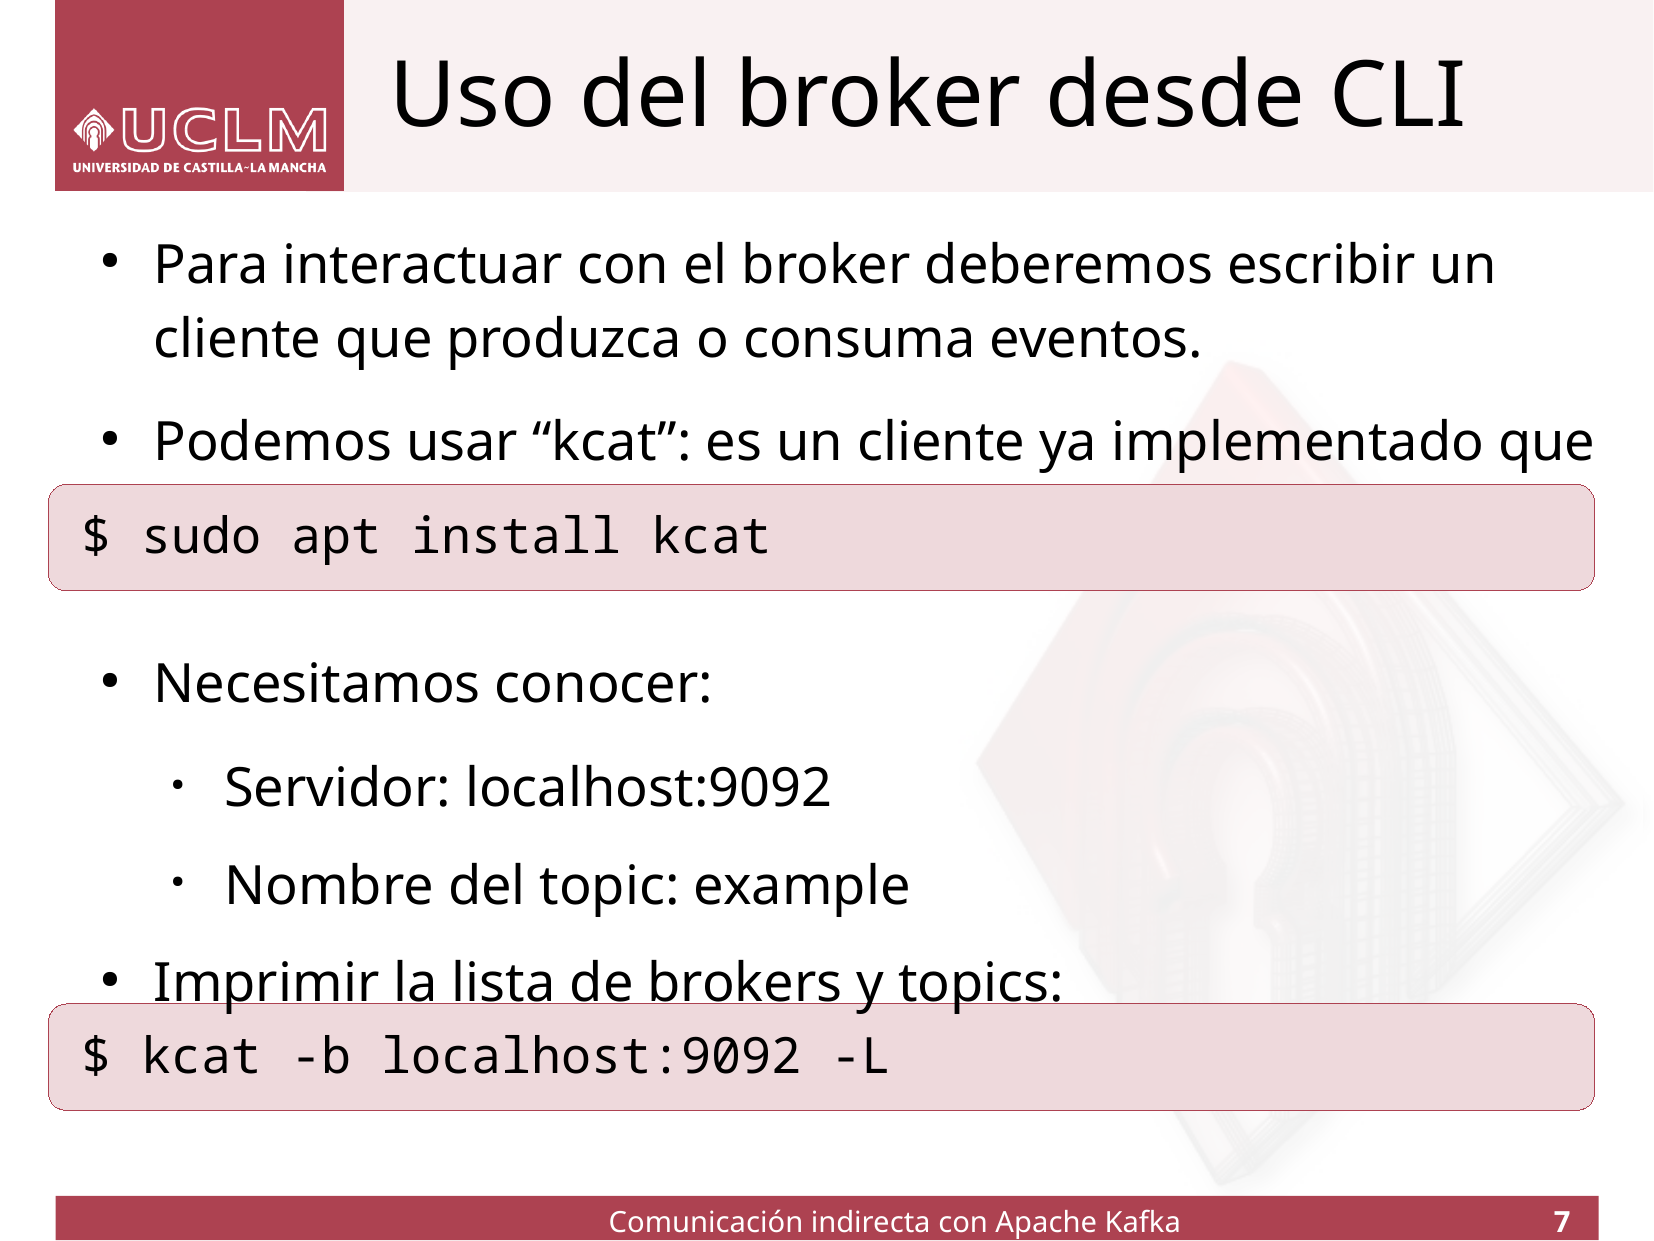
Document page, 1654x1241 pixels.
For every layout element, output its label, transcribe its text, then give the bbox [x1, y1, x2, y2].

list Para interactuar con el broker deberemos escribir un cliente que produzca o consuma eventos. Podemos usar “kcat”: es un cliente ya implementado que nos permite interactuar con el broker desde el terminal [82, 225, 1608, 472]
title Uso del broker desde CLI [389, 7, 1615, 185]
picture [55, 0, 344, 191]
title $ kcat -b localhost:9092 -L [48, 1003, 1595, 1111]
title $ sudo apt install kcat [48, 484, 1595, 591]
list Necesitamos conocer: Servidor: localhost:9092 Nombre del topic: example Imprimir la lista de brokers y topics: [82, 645, 1608, 939]
